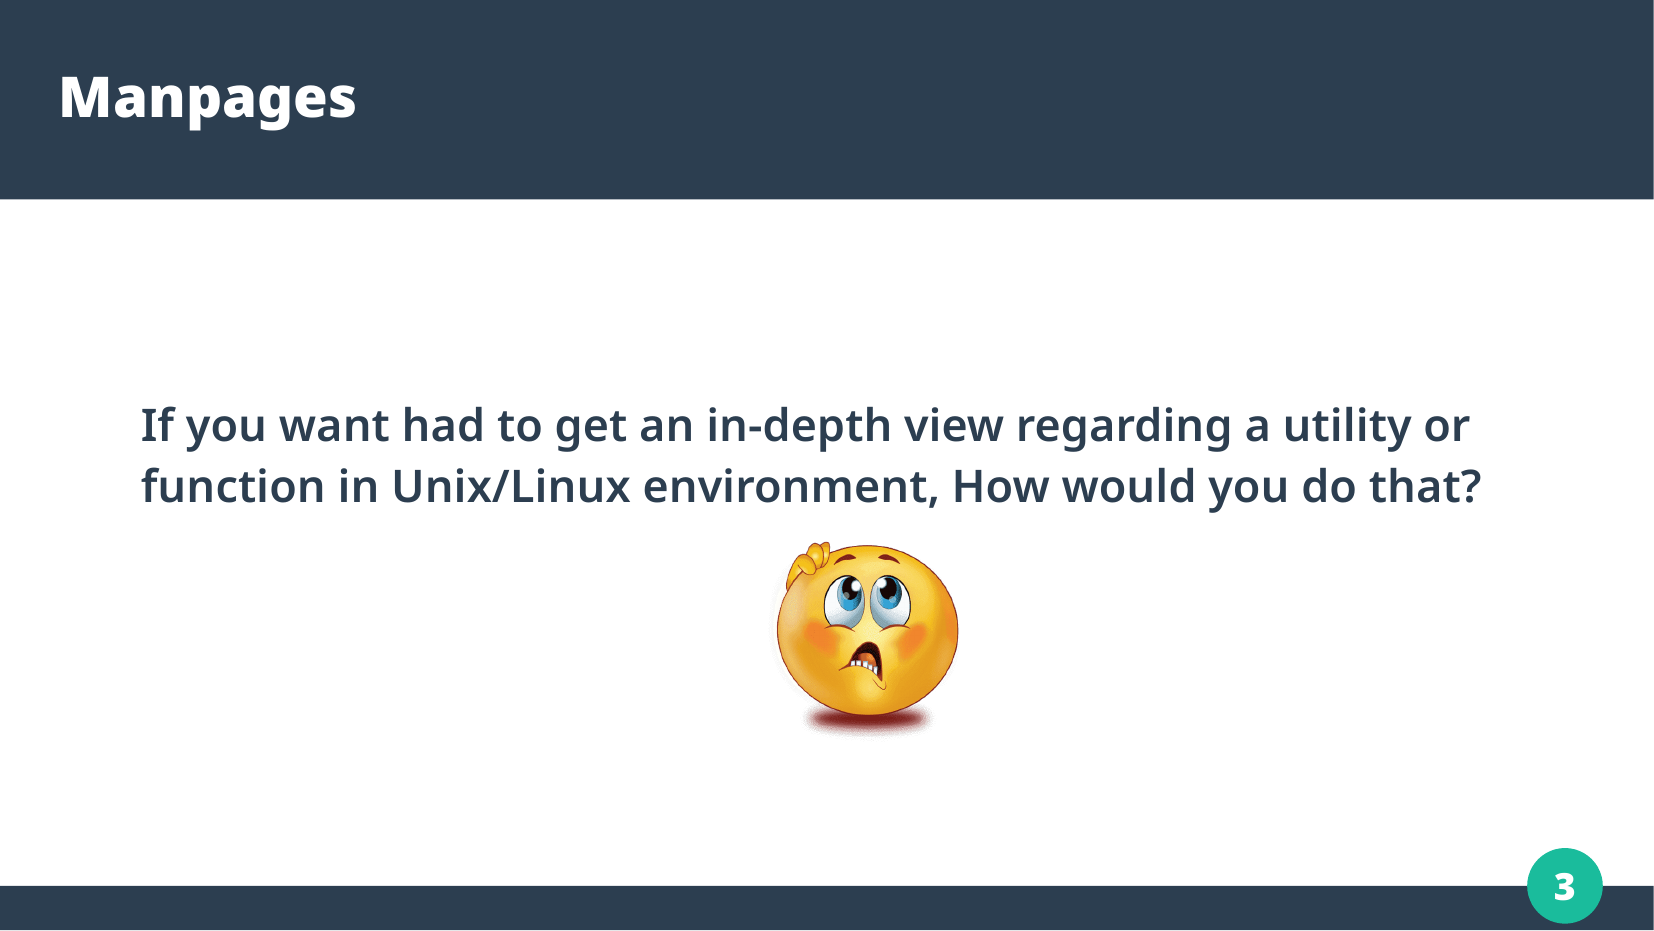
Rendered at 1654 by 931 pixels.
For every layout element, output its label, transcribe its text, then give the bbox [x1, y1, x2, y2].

list If you want had to get an in-depth view regarding a utility or function in Unix/Linux environment, How would you do that? [77, 393, 1613, 563]
title Manpages [59, 37, 1595, 155]
picture [750, 524, 984, 759]
